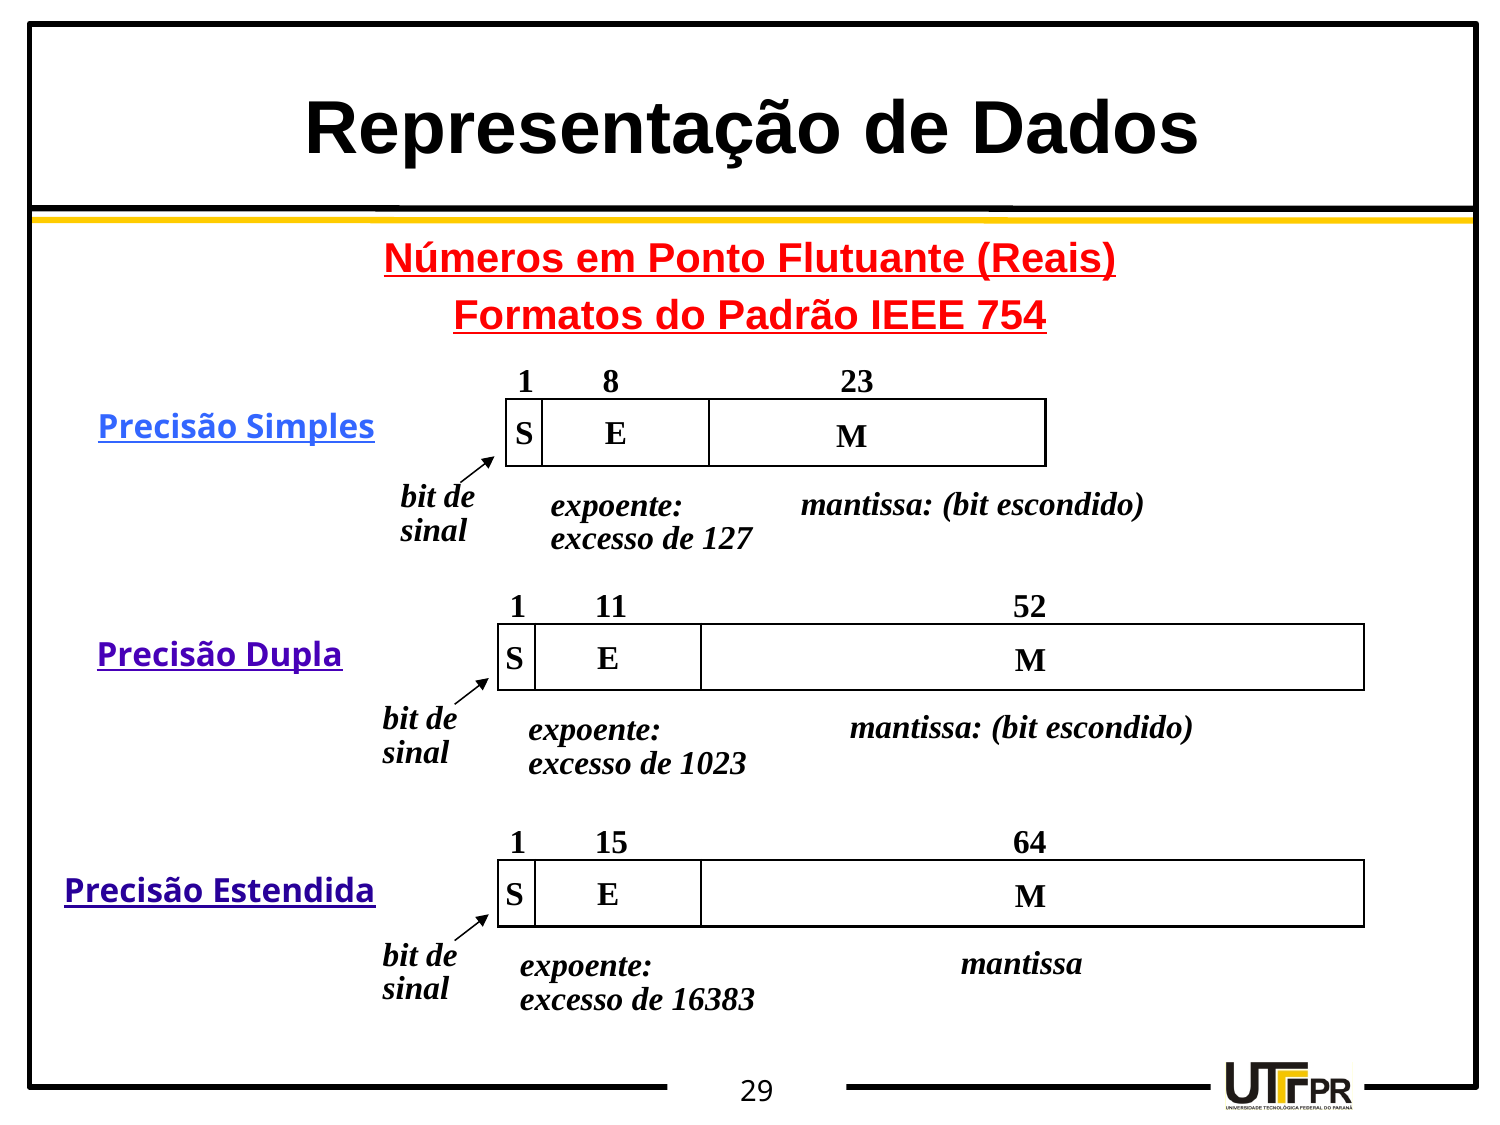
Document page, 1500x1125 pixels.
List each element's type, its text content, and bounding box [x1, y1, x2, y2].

picture [1225, 1062, 1353, 1110]
text_box S [495, 638, 535, 681]
text_box E [586, 874, 630, 917]
text_box S [504, 413, 545, 457]
text_box E [586, 638, 630, 681]
list Números em Ponto Flutuante (Reais) Formatos do Padrão IEEE 754 [41, 231, 1459, 1059]
text_box 11 [584, 586, 639, 629]
text_box Precisão Dupla [81, 625, 358, 681]
text_box bit de sinal [390, 476, 487, 553]
text_box bit de sinal [372, 698, 469, 775]
text_box 15 [584, 822, 639, 865]
text_box expoente: excesso de 1023 [517, 709, 758, 786]
text_box expoente: excesso de 127 [540, 484, 764, 561]
text_box 1 [506, 361, 545, 405]
text_box Precisão Estendida [49, 861, 391, 918]
text_box 1 [499, 822, 537, 865]
text_box 8 [592, 361, 631, 405]
text_box 64 [1002, 822, 1058, 865]
text_box M [1004, 640, 1058, 683]
text_box S [495, 874, 535, 917]
text_box mantissa: (bit escondido) [839, 706, 1205, 750]
text_box 23 [830, 361, 885, 405]
text_box bit de sinal [372, 934, 469, 1012]
title Representação de Dados [29, 85, 1477, 180]
text_box E [594, 413, 638, 457]
text_box 52 [1002, 586, 1058, 629]
text_box mantissa: (bit escondido) [790, 484, 1156, 527]
text_box mantissa [950, 943, 1094, 986]
text_box Precisão Simples [82, 397, 391, 453]
text_box M [825, 415, 879, 459]
text_box expoente: excesso de 16383 [509, 945, 767, 1022]
text_box M [1004, 876, 1058, 919]
text_box 1 [499, 586, 537, 629]
